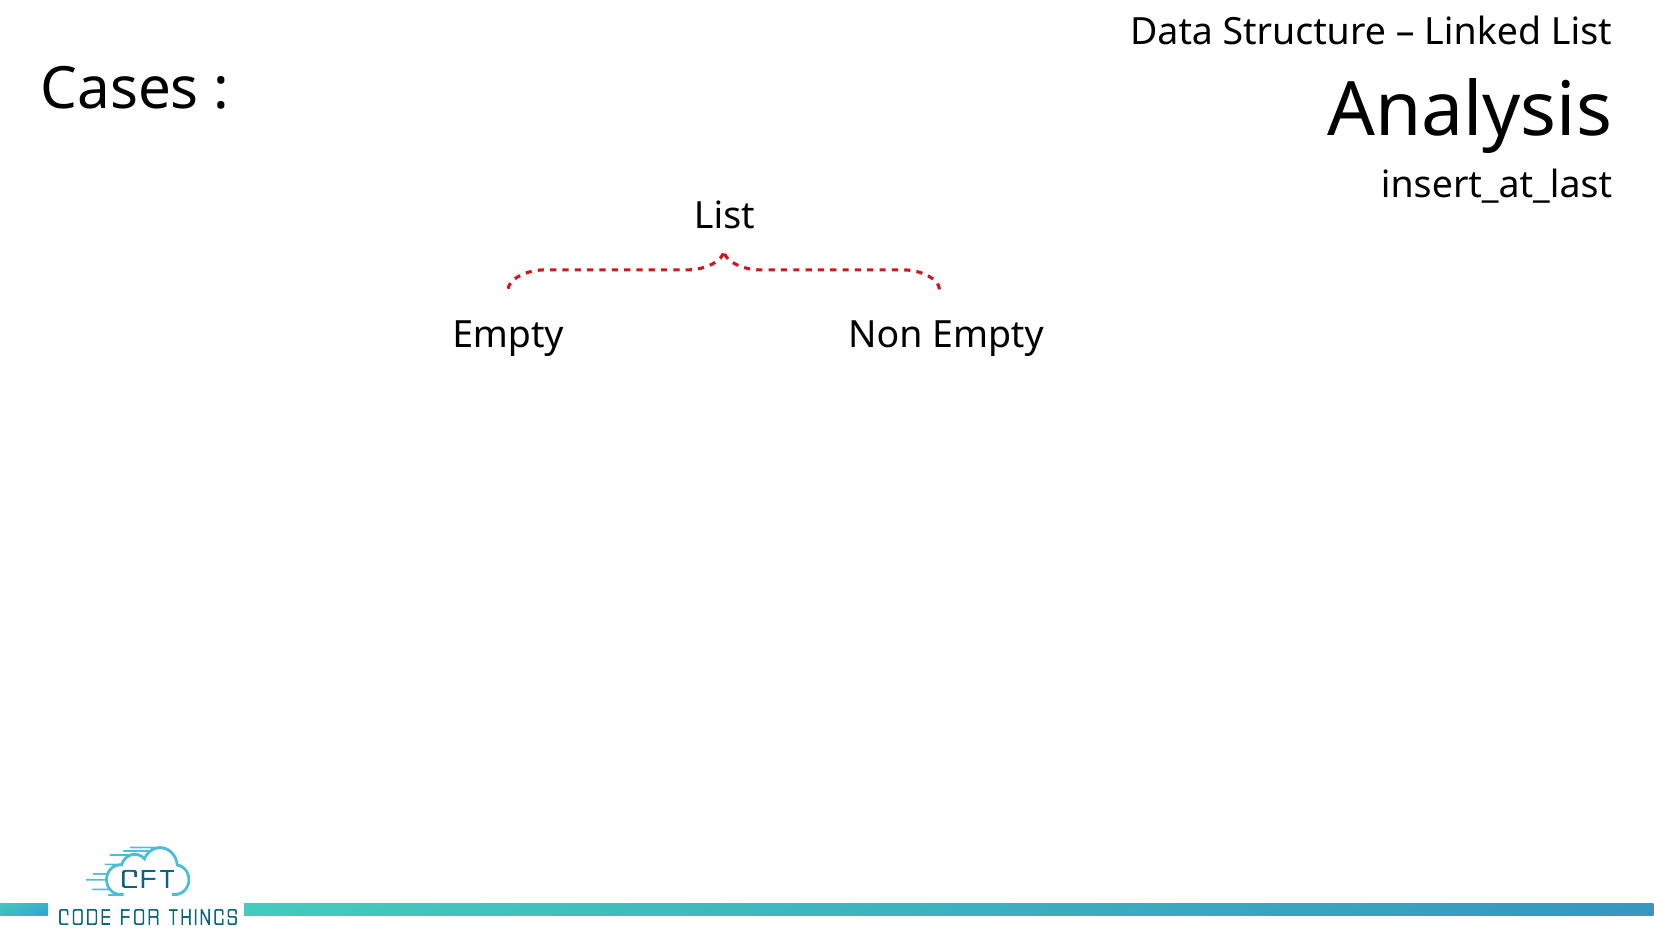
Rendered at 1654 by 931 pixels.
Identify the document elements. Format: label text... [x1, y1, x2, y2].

picture [59, 846, 237, 925]
text_box Empty [437, 299, 589, 366]
title Data Structure – Linked List Analysis insert_at_last [1093, 0, 1613, 216]
text_box List [678, 181, 775, 248]
text_box Cases : [25, 38, 260, 189]
text_box Non Empty [833, 299, 1071, 366]
